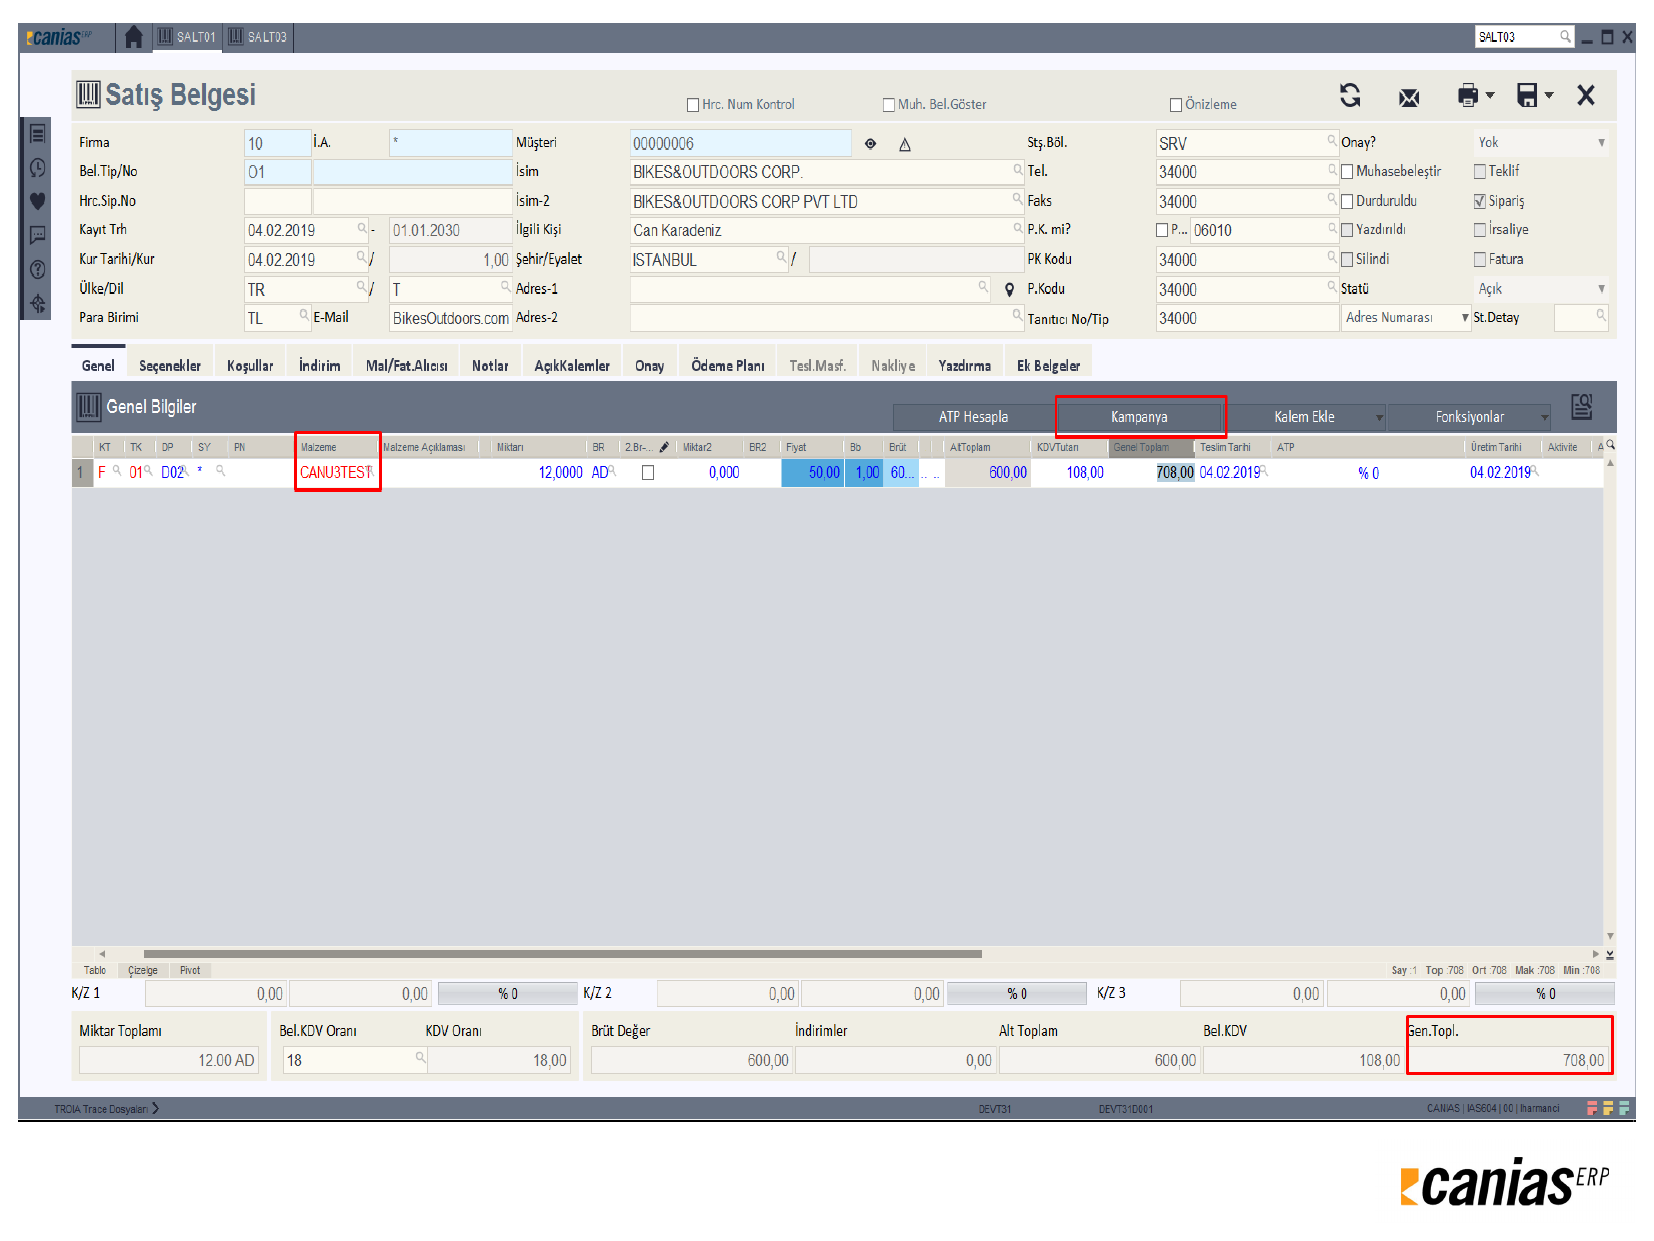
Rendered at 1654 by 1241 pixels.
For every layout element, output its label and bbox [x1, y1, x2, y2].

picture [1375, 1139, 1635, 1223]
picture [18, 23, 1636, 1123]
